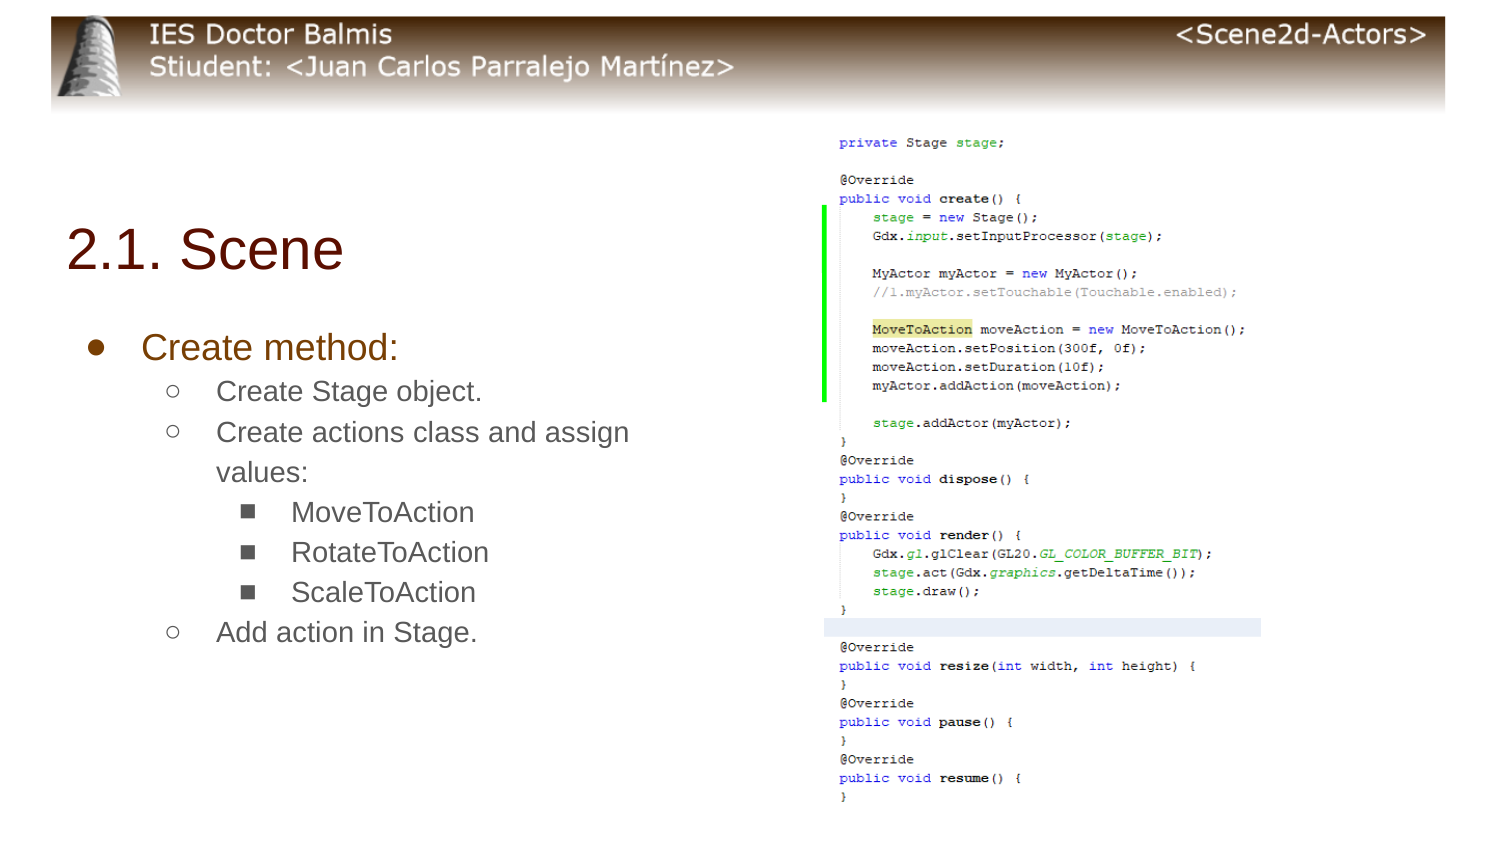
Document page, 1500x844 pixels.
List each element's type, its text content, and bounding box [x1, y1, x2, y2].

list Create method: Create Stage object. Create actions class and assign values: MoveToAction RotateToAction ScaleToAction Add action in Stage. [51, 300, 677, 700]
title 2.1. Scene [51, 196, 824, 291]
picture [824, 129, 1261, 806]
picture [51, 9, 1449, 120]
